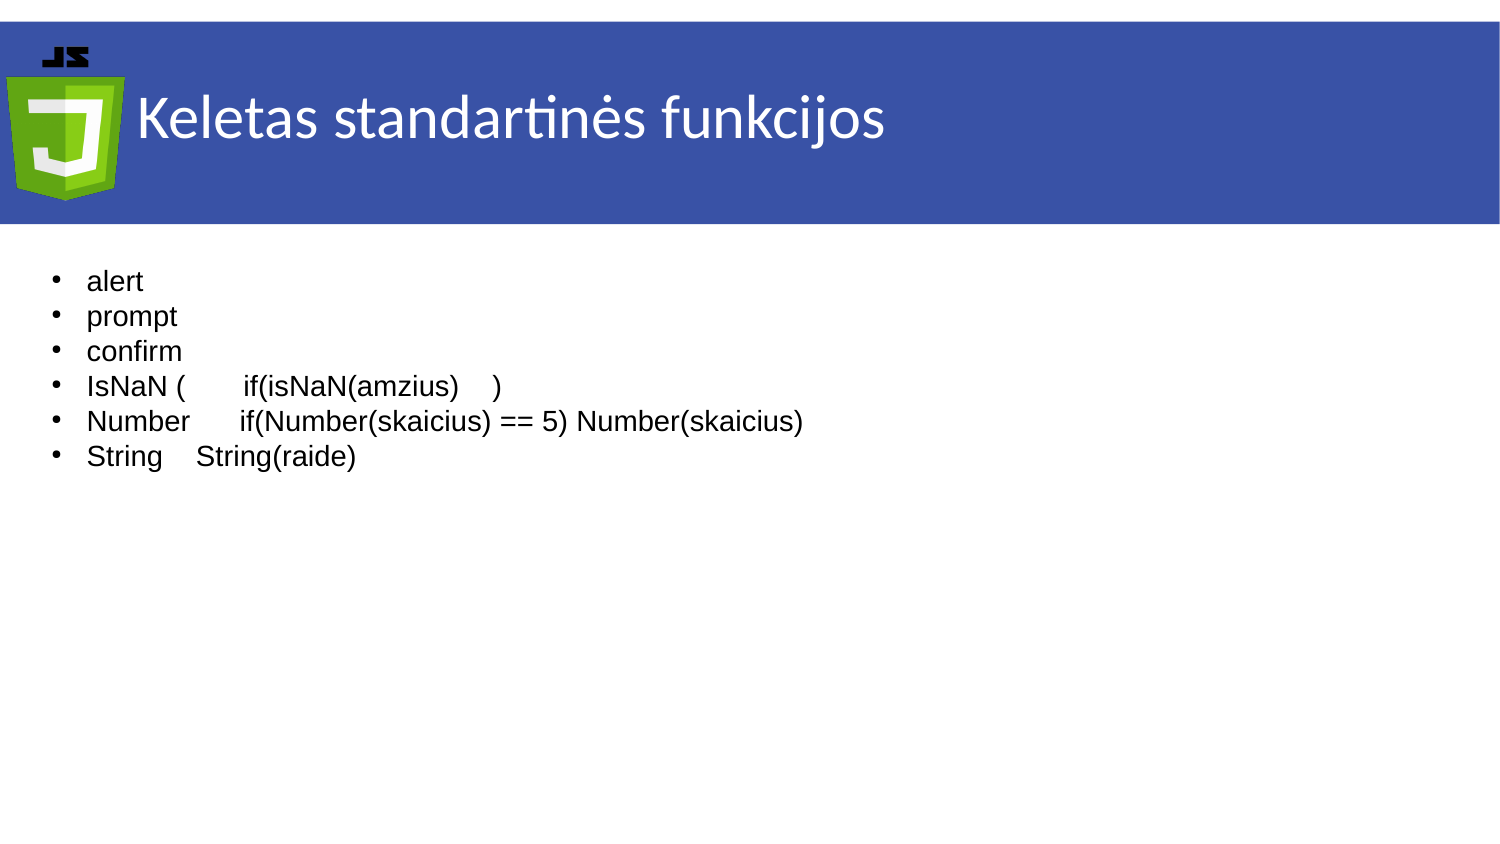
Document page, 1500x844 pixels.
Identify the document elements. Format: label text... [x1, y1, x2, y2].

title Keletas standartinės funkcijos [125, 72, 1500, 167]
text_box alert prompt confirm IsNaN ( if(isNaN(amzius) ) Number if(Number(skaicius) == 5) Number(skaicius) String String(raide) [36, 247, 1389, 789]
picture [5, 46, 125, 201]
